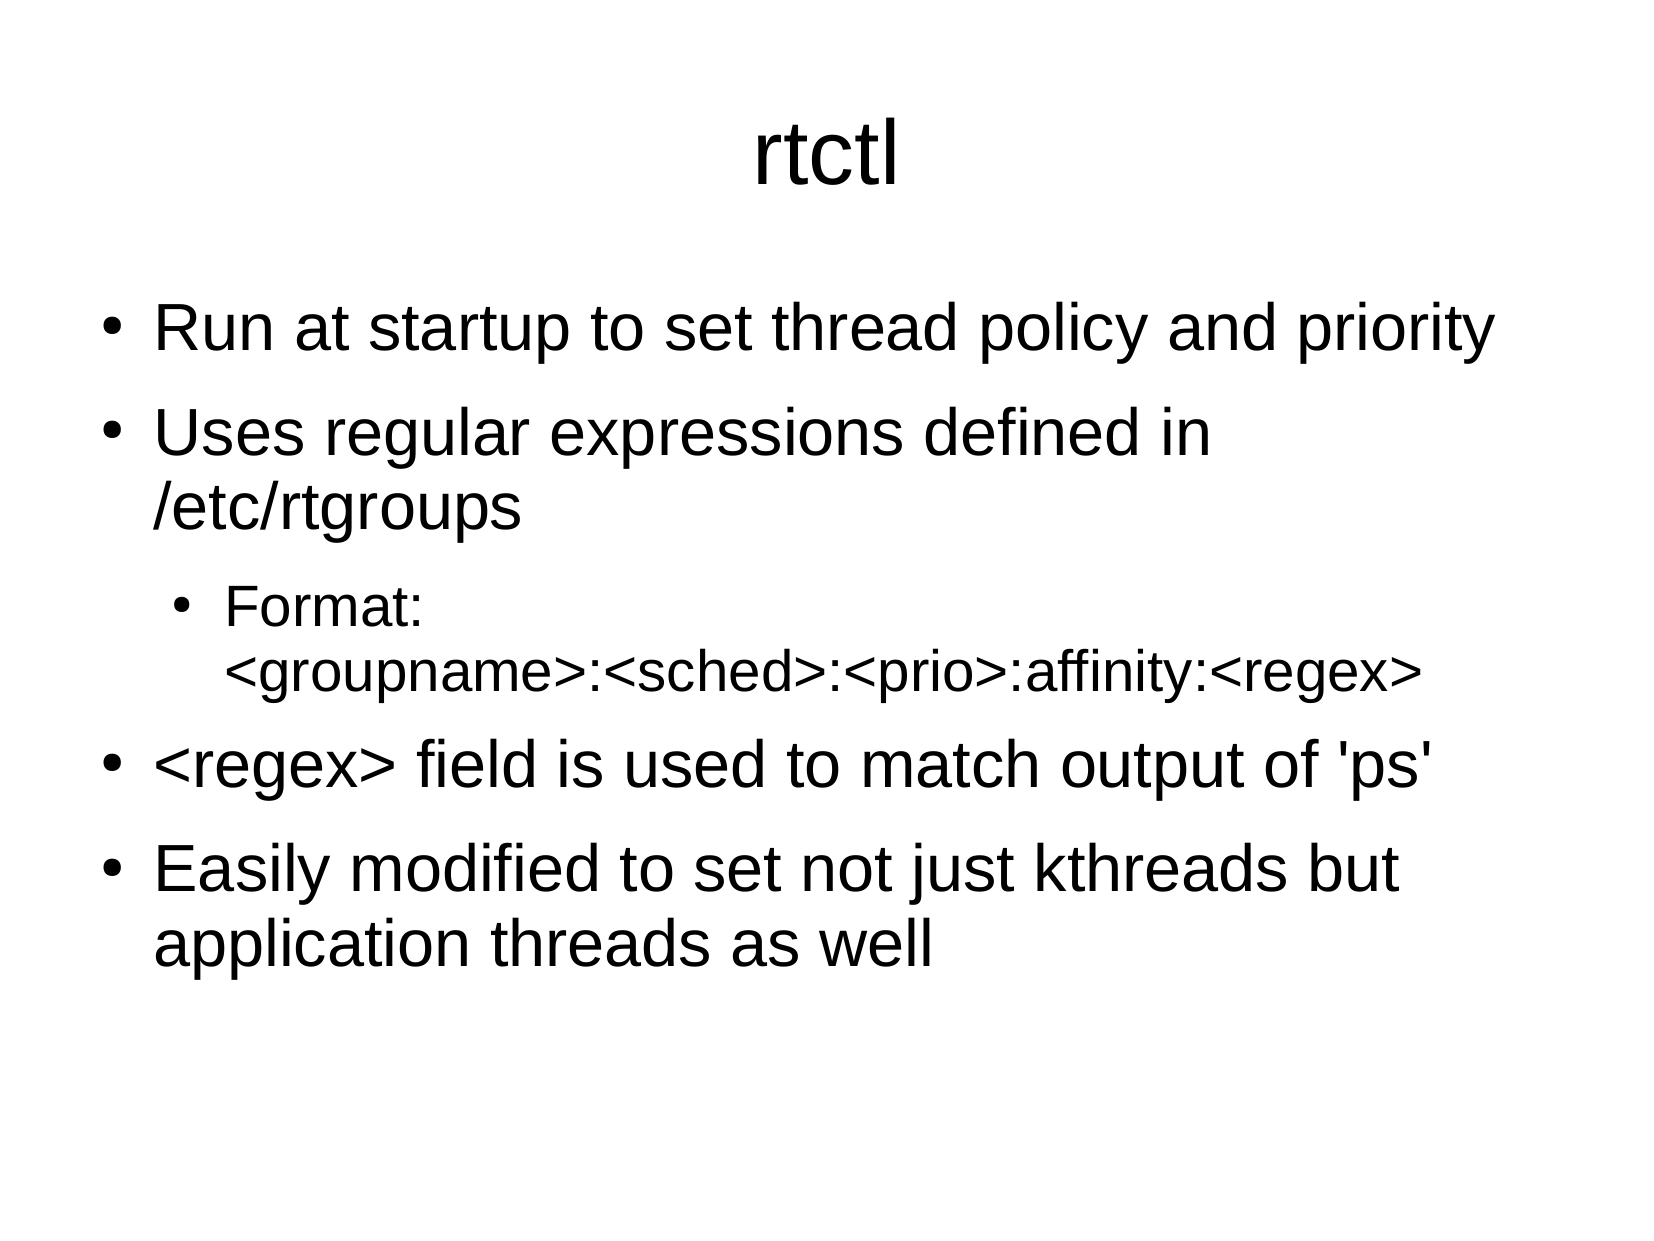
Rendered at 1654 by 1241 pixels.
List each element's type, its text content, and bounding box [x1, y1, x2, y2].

list Run at startup to set thread policy and priority Uses regular expressions defined in /etc/rtgroups Format: <groupname>:<sched>:<prio>:affinity:<regex> <regex> field is used to match output of 'ps' Easily modified to set not just kthreads but application threads as well [82, 290, 1571, 1094]
title rtctl [82, 56, 1571, 250]
